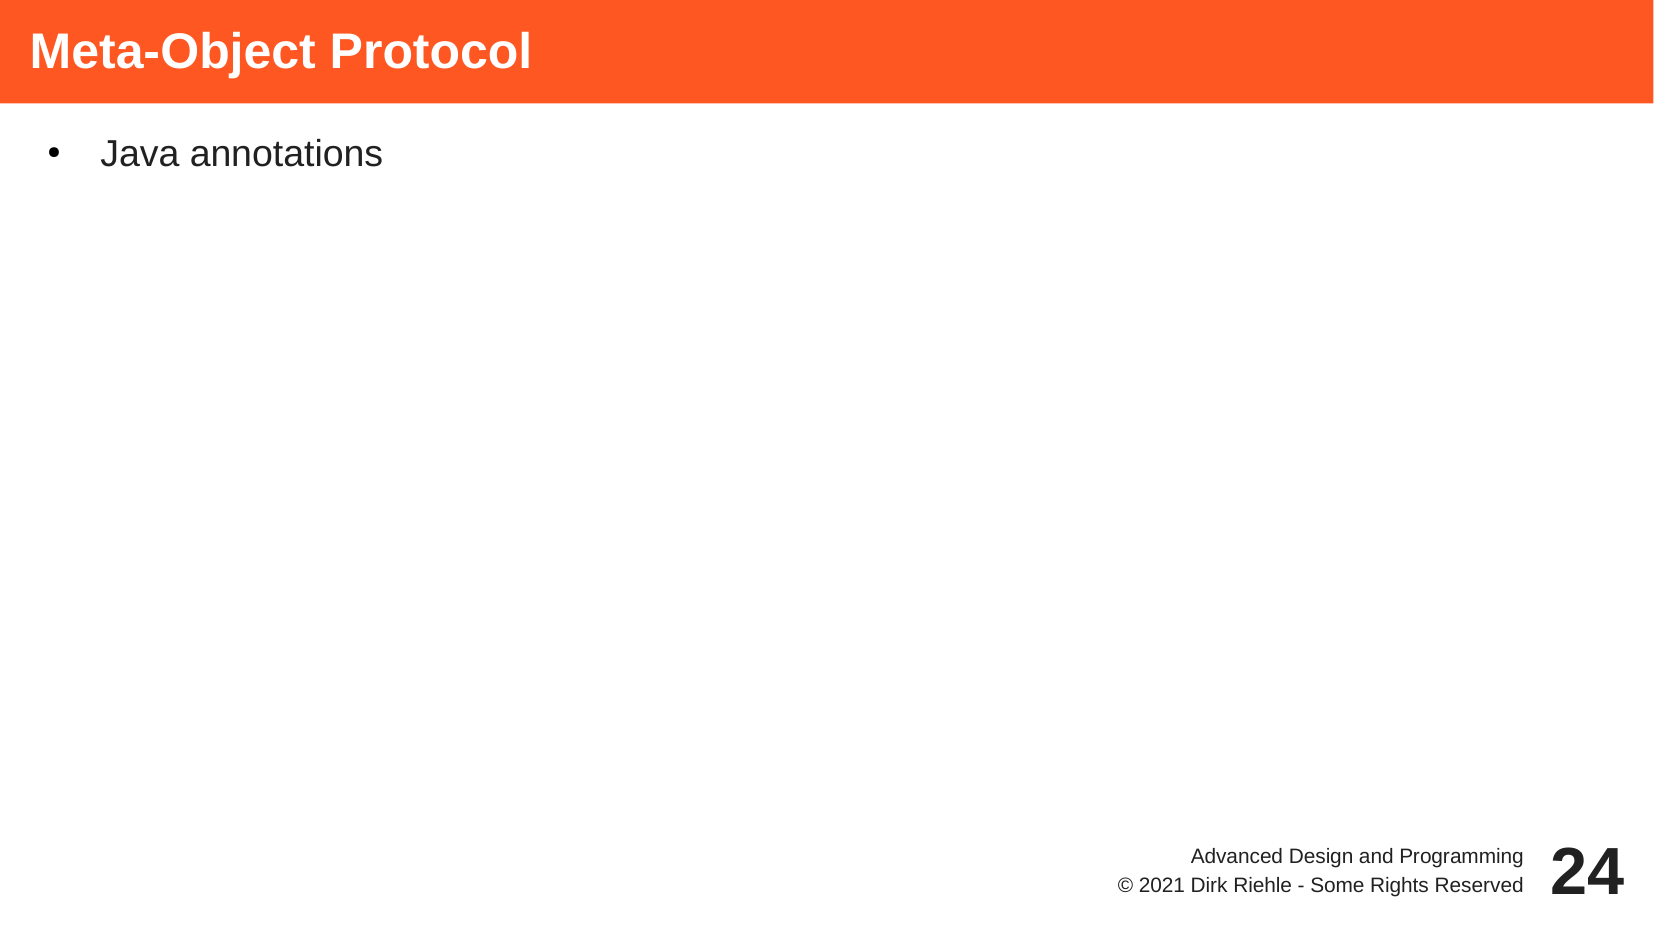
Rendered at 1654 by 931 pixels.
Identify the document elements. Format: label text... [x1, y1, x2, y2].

title Meta-Object Protocol [0, 0, 1654, 104]
list Java annotations [29, 132, 1625, 813]
